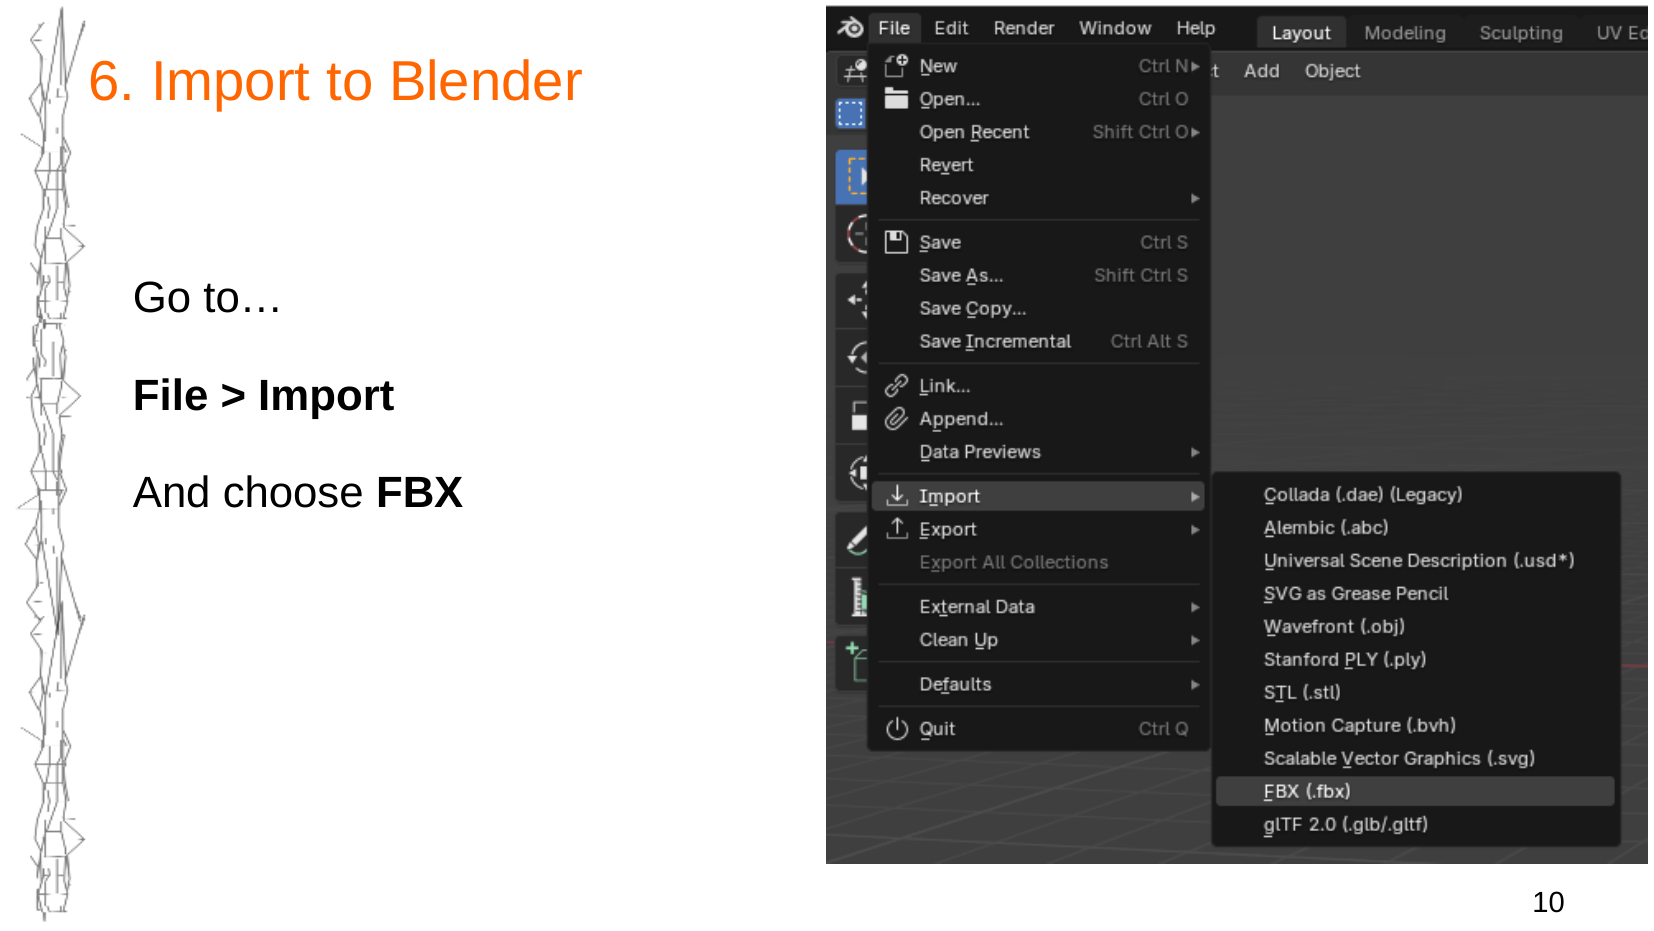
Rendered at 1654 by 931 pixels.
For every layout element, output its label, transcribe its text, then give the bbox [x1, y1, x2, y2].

picture [826, 5, 1648, 864]
title 6. Import to Blender [88, 29, 826, 133]
text_box Go to… File > Import And choose FBX [118, 265, 650, 621]
